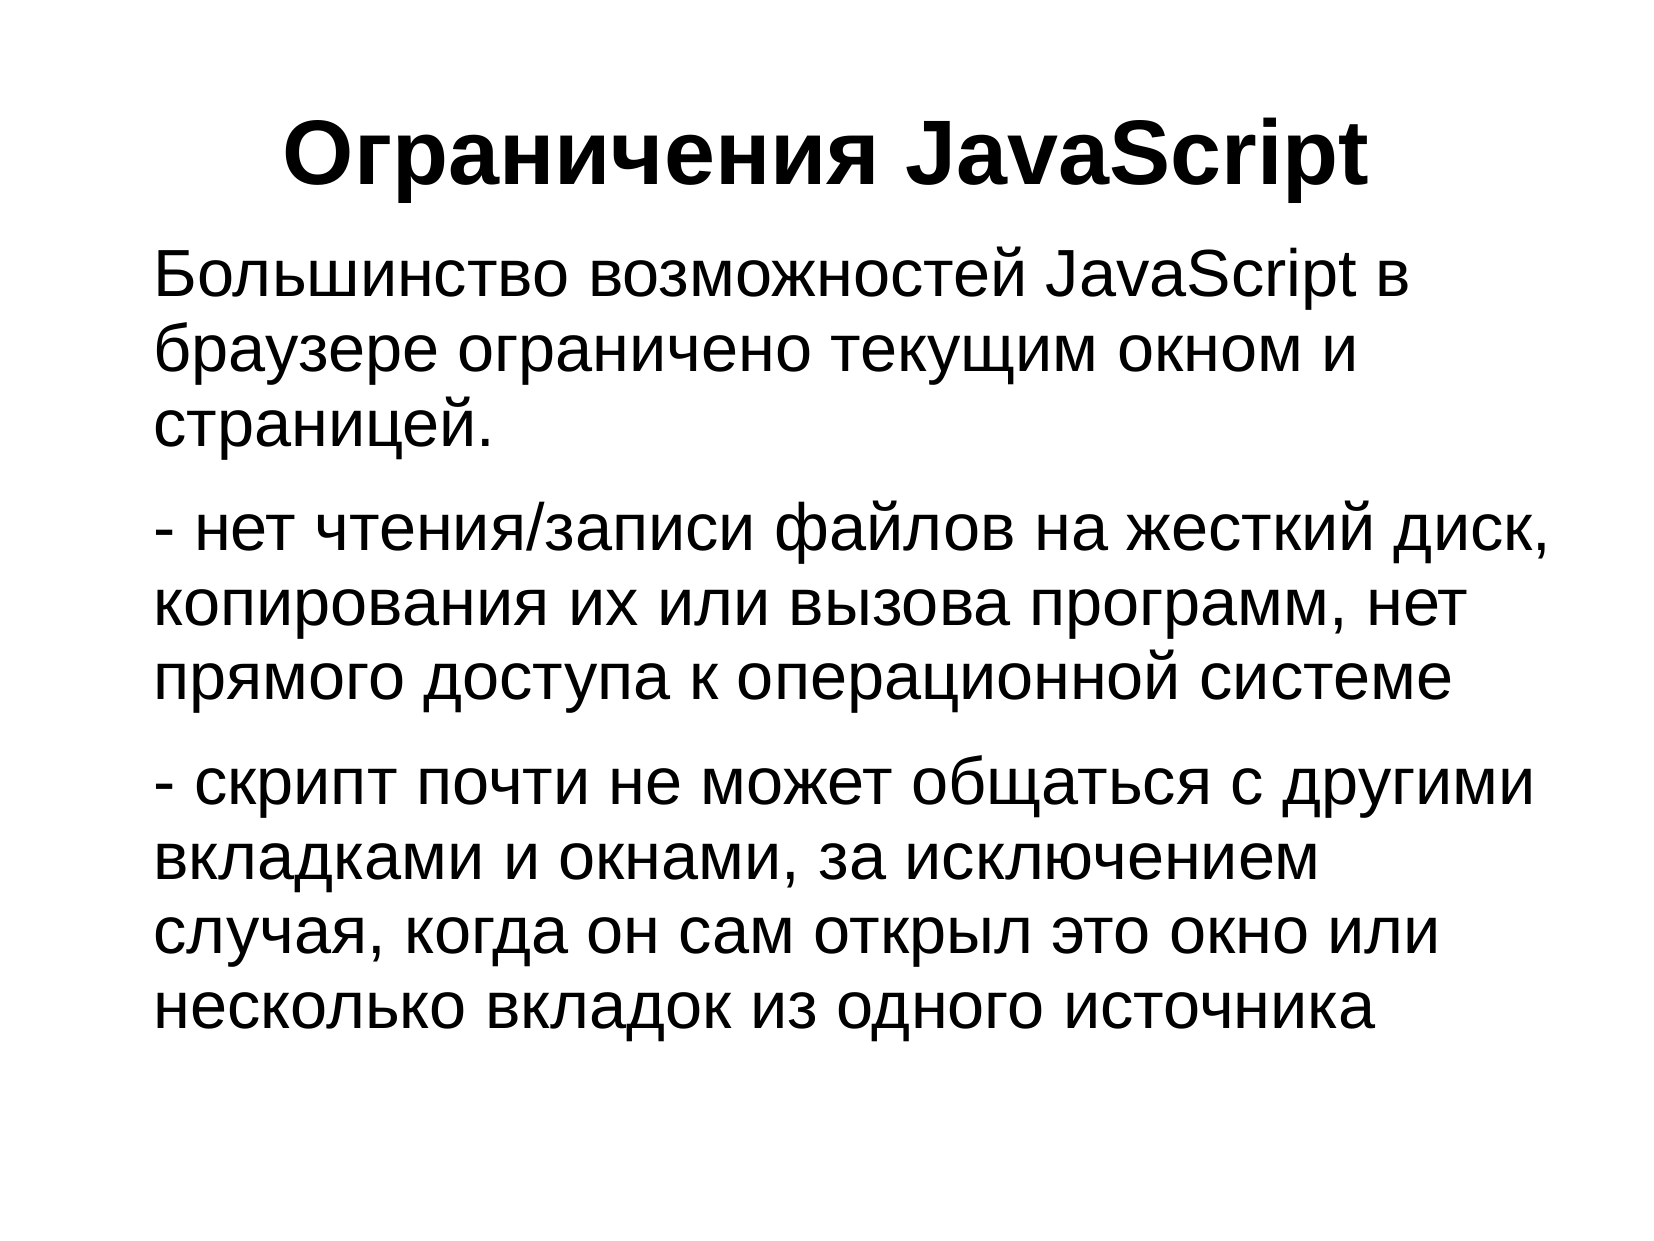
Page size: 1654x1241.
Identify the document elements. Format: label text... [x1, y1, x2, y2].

title Ограничения JavaScript [82, 49, 1571, 236]
list Большинство возможностей JavaScript в браузере ограничено текущим окном и страницей. - нет чтения/записи файлов на жесткий диск, копирования их или вызова программ, нет прямого доступа к операционной системе - скрипт почти не может общаться с другими вкладками и окнами, за исключением случая, когда он сам открыл это окно или несколько вкладок из одного источника [82, 236, 1571, 1109]
